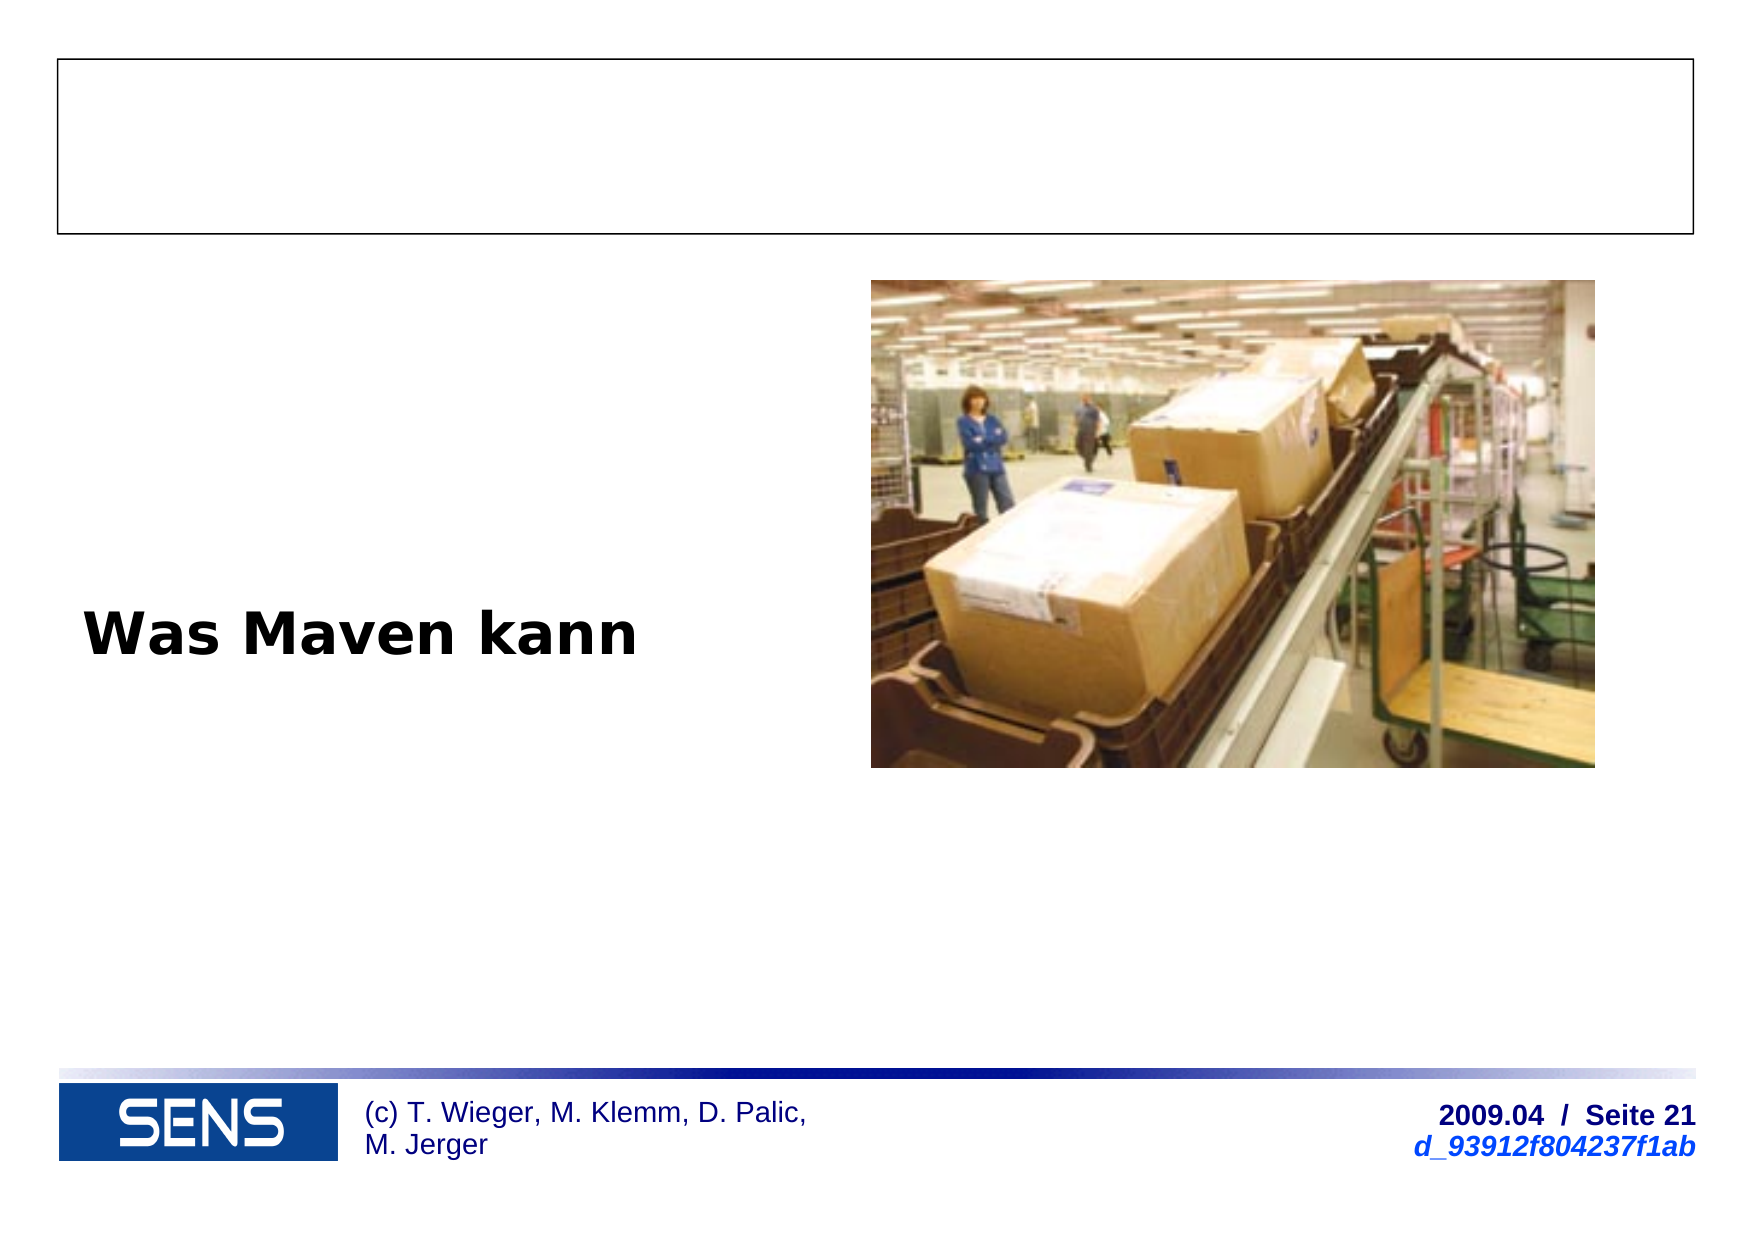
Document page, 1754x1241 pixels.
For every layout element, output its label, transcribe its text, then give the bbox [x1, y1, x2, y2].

picture [59, 1083, 338, 1161]
picture [871, 280, 1595, 768]
list Was Maven kann [71, 272, 1693, 1038]
picture [59, 1068, 1696, 1079]
